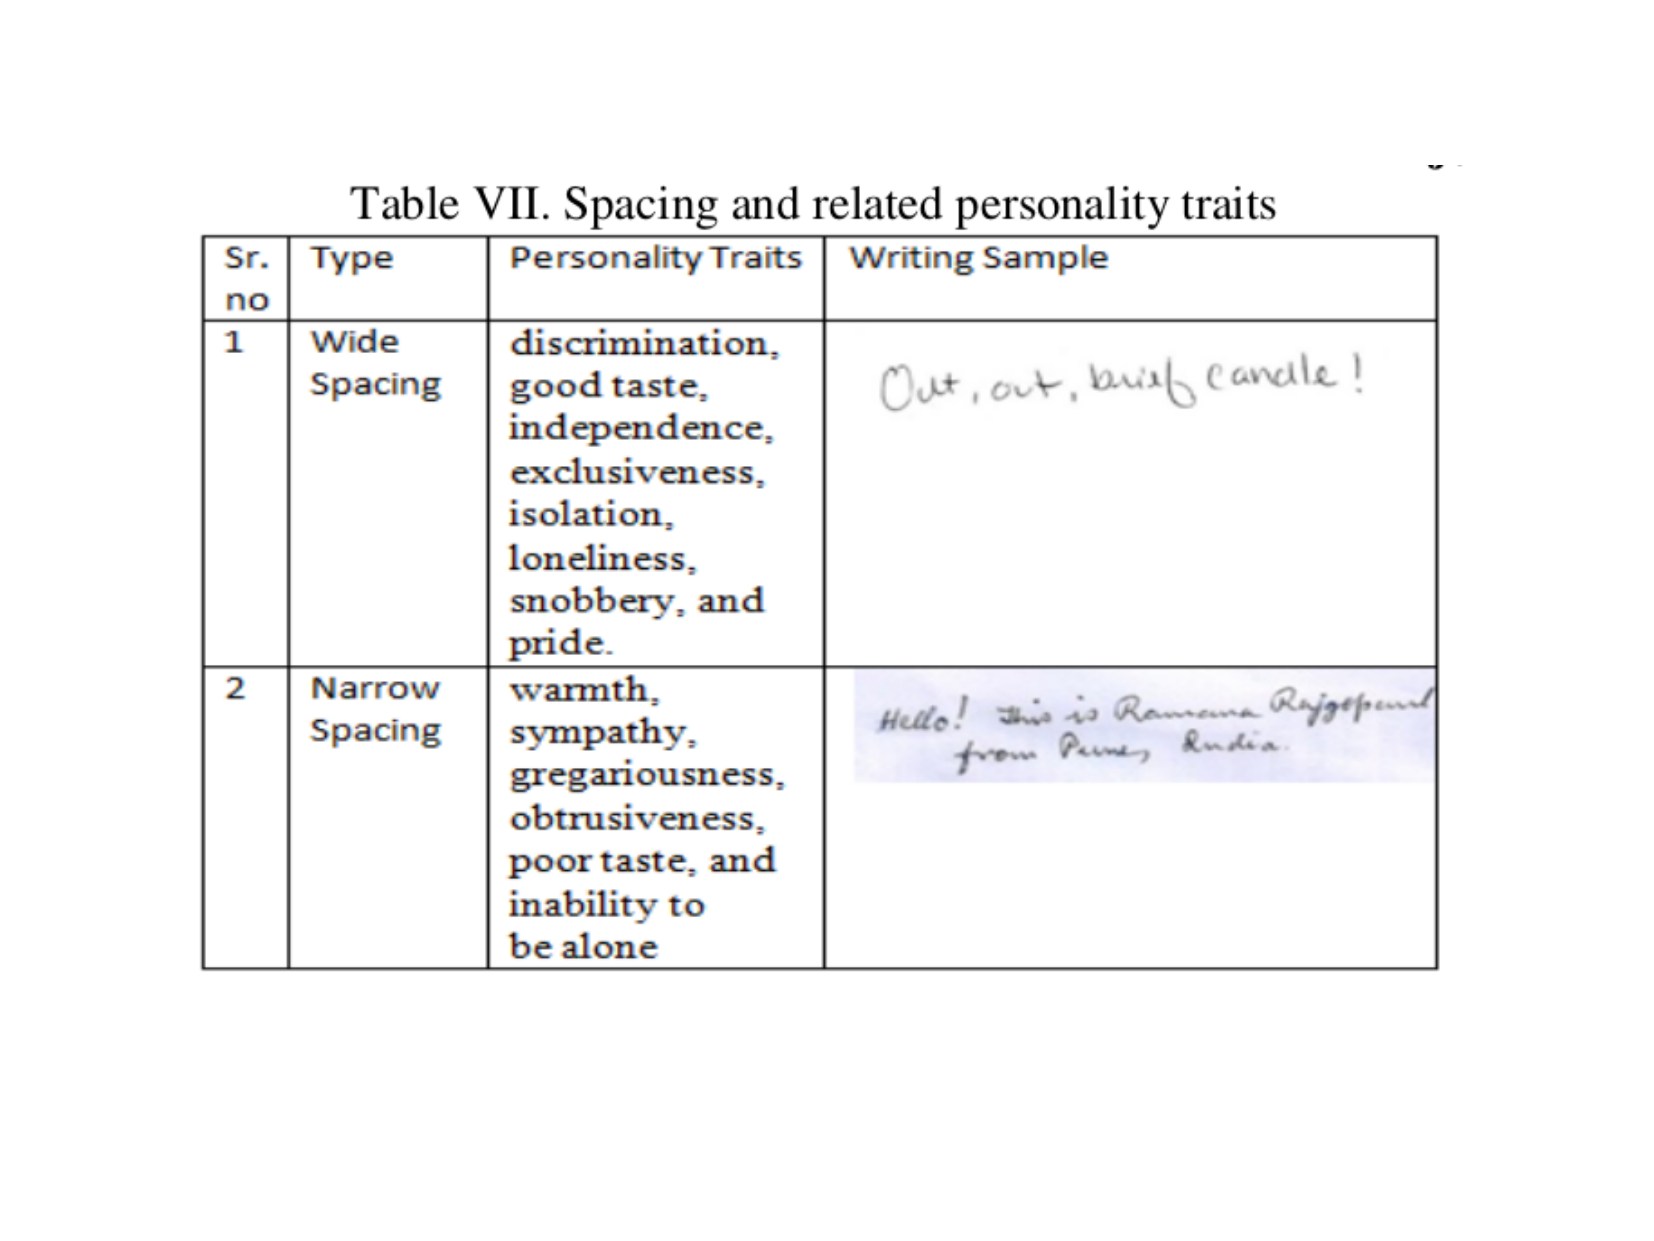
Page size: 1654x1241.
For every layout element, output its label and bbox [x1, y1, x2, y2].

picture [112, 165, 1465, 993]
